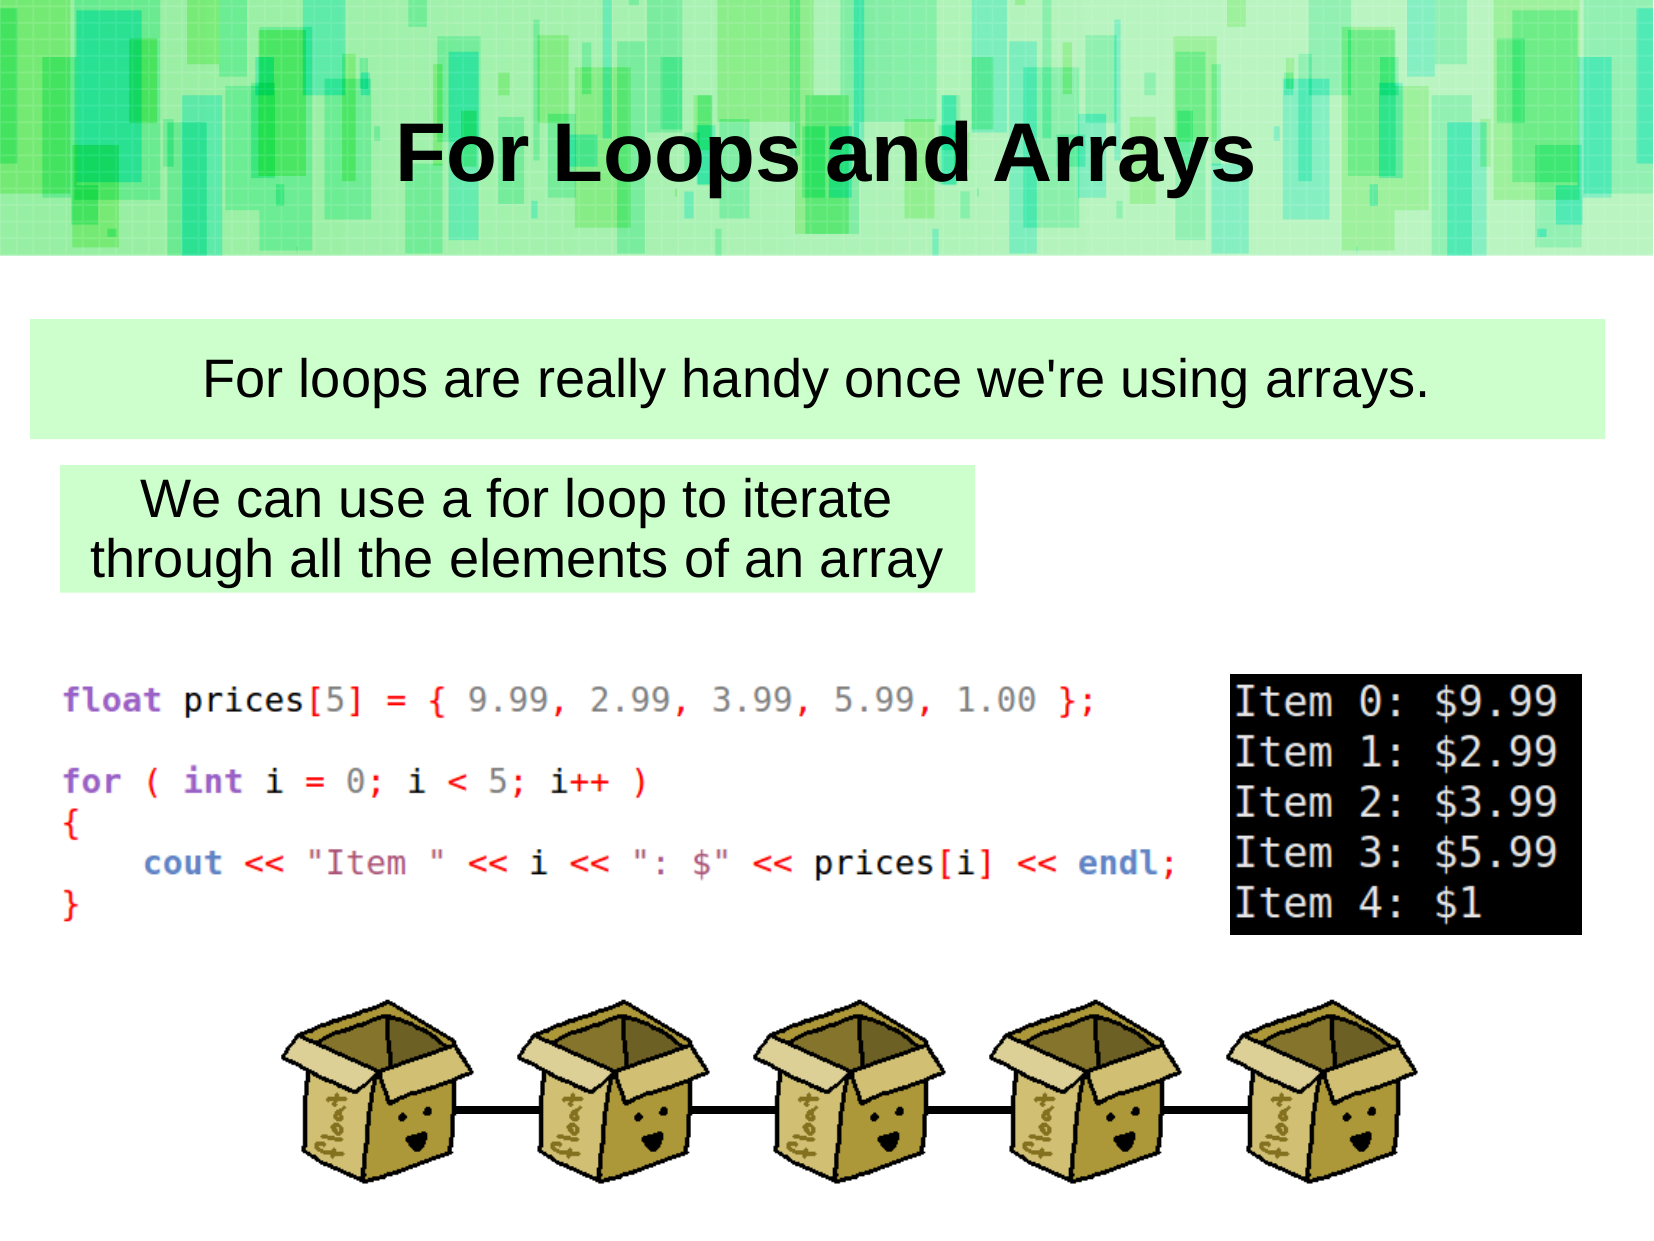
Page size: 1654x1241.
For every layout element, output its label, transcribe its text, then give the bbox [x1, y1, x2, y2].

text_box We can use a for loop to iterate through all the elements of an array [60, 465, 976, 593]
title For Loops and Arrays [82, 49, 1571, 257]
picture [0, 0, 1654, 1241]
text_box For loops are really handy once we're using arrays. [30, 319, 1606, 440]
